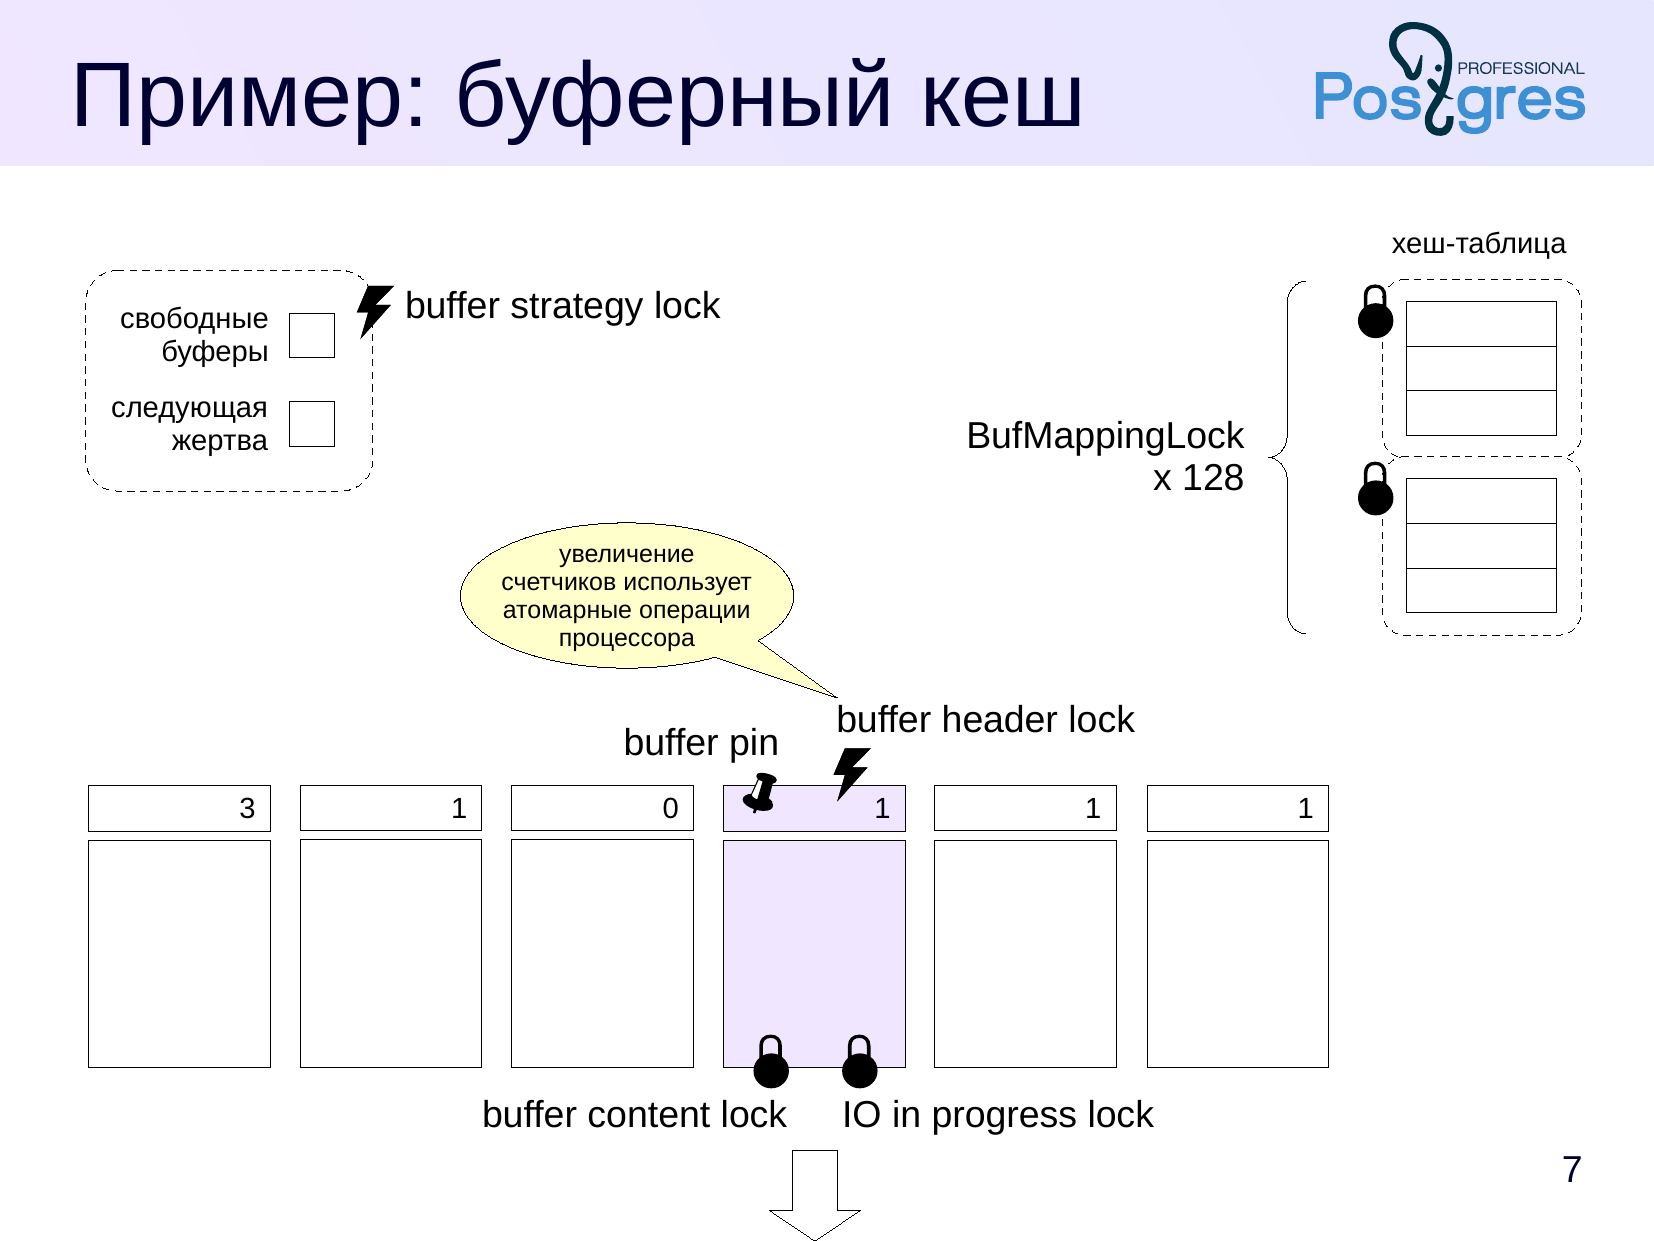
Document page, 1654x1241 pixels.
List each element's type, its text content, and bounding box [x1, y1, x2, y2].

text_box [769, 1150, 861, 1241]
text_box [88, 840, 271, 1068]
text_box увеличение счетчиков использует атомарные операции процессора [460, 522, 838, 698]
text_box хеш-таблица [1377, 219, 1582, 268]
text_box 1 [1147, 785, 1329, 832]
text_box buffer header lock [821, 690, 1150, 748]
text_box 1 [723, 785, 906, 832]
text_box 3 [88, 785, 271, 832]
text_box [934, 840, 1117, 1068]
text_box [742, 772, 777, 814]
text_box 1 [934, 785, 1117, 831]
text_box следующая жертва [96, 383, 283, 464]
text_box [511, 839, 694, 1068]
title Пример: буферный кеш [70, 43, 1264, 147]
text_box [300, 839, 482, 1068]
text_box buffer content lock [467, 1086, 803, 1144]
text_box [1147, 840, 1329, 1068]
text_box [833, 748, 871, 802]
text_box BufMappingLock x 128 [951, 407, 1260, 506]
text_box свободные буферы [105, 294, 284, 376]
text_box buffer strategy lock [390, 277, 736, 335]
text_box IO in progress lock [827, 1086, 1170, 1144]
text_box 0 [511, 785, 694, 831]
text_box [1357, 279, 1582, 636]
text_box buffer pin [608, 714, 794, 772]
text_box [723, 840, 906, 1086]
text_box 1 [300, 785, 482, 831]
text_box [85, 270, 390, 492]
